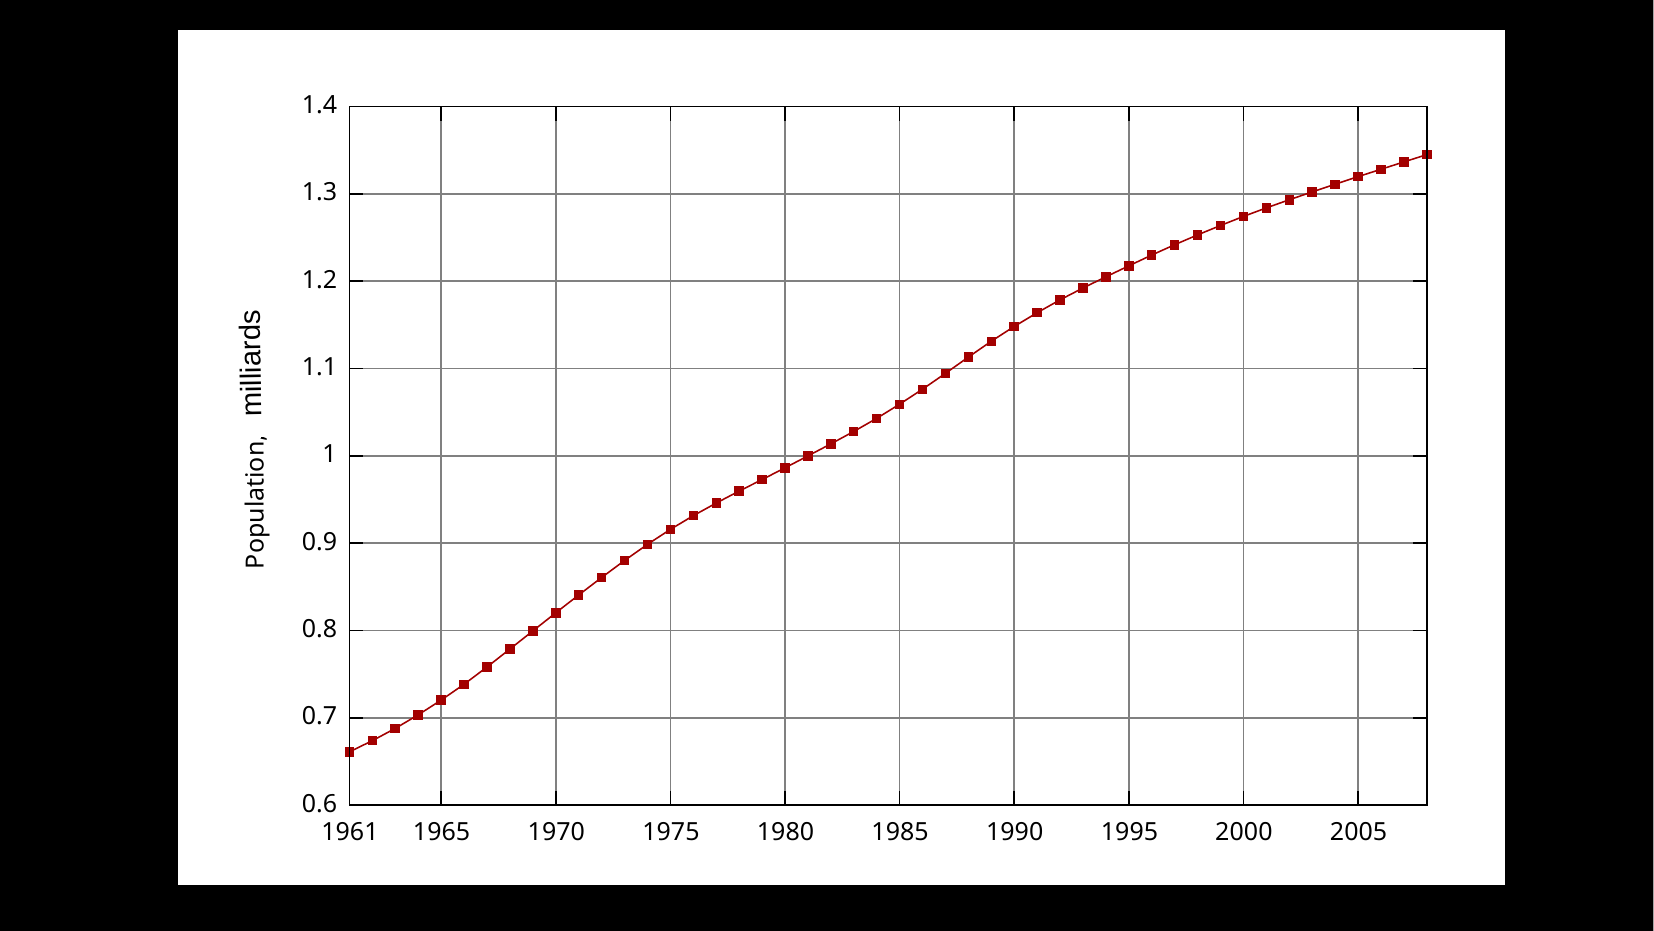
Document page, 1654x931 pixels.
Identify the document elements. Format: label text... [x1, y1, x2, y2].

picture [208, 79, 1461, 863]
text_box milliards [234, 288, 267, 438]
text_box [0, 0, 1654, 931]
